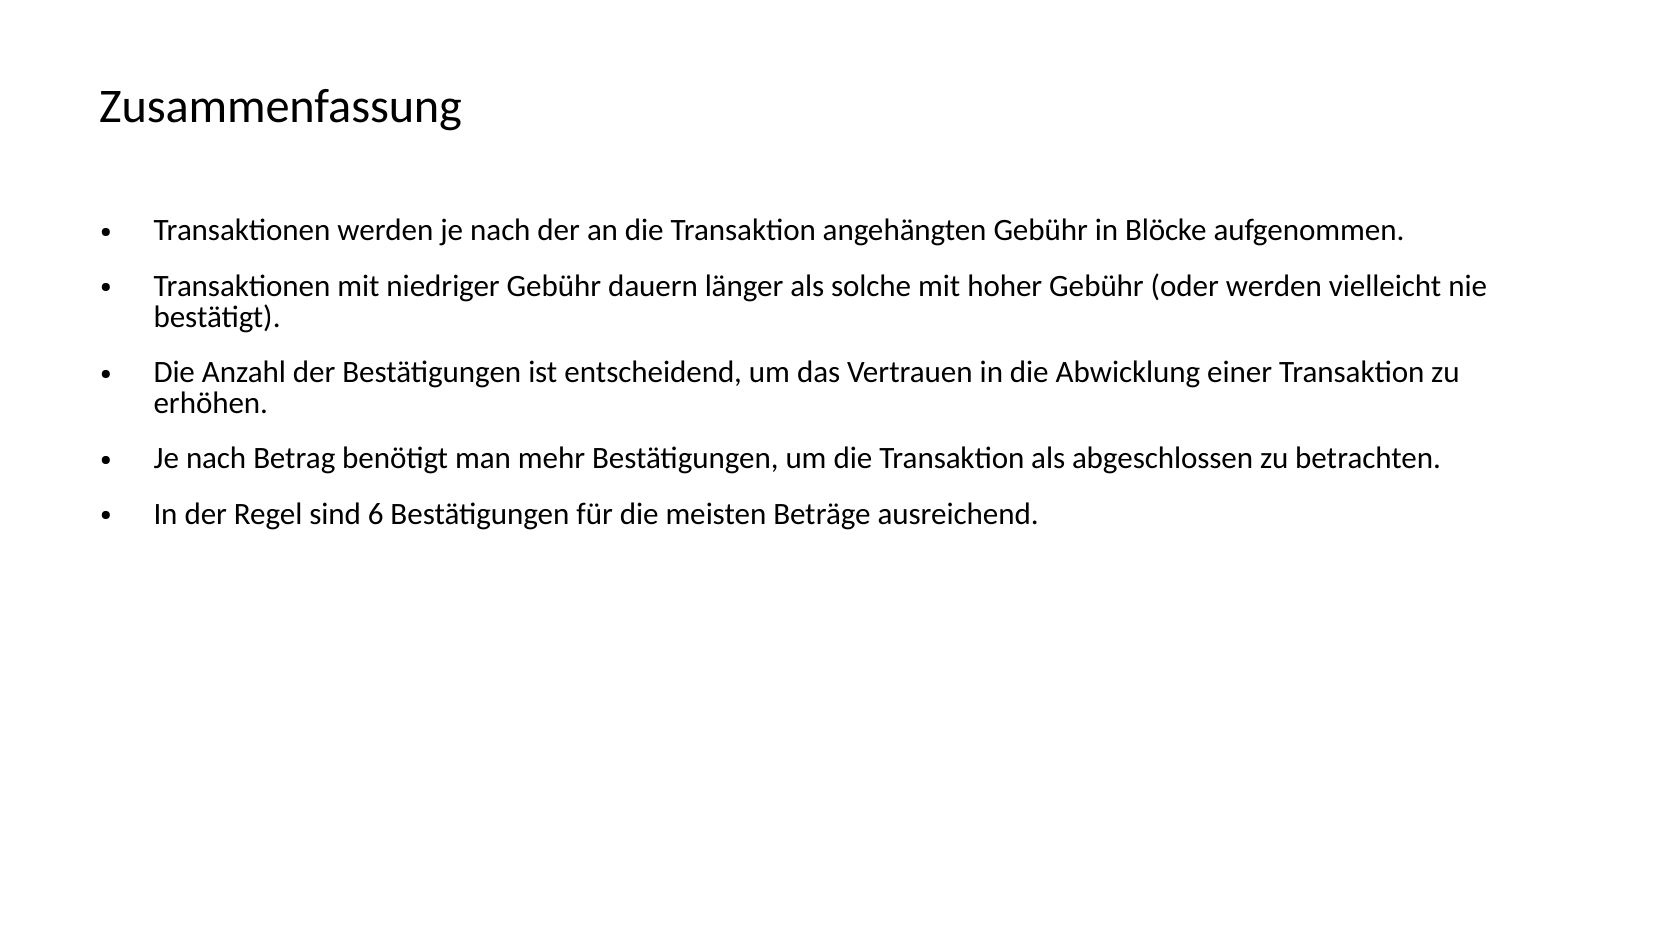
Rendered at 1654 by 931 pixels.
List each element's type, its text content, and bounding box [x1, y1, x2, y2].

title Zusammenfassung [99, 27, 1555, 193]
list Transaktionen werden je nach der an die Transaktion angehängten Gebühr in Blöcke aufgenommen. Transaktionen mit niedriger Gebühr dauern länger als solche mit hoher Gebühr (oder werden vielleicht nie bestätigt). Die Anzahl der Bestätigungen ist entscheidend, um das Vertrauen in die Abwicklung einer Transaktion zu erhöhen. Je nach Betrag benötigt man mehr Bestätigungen, um die Transaktion als abgeschlossen zu betrachten. In der Regel sind 6 Bestätigungen für die meisten Beträge ausreichend. [82, 217, 1571, 757]
